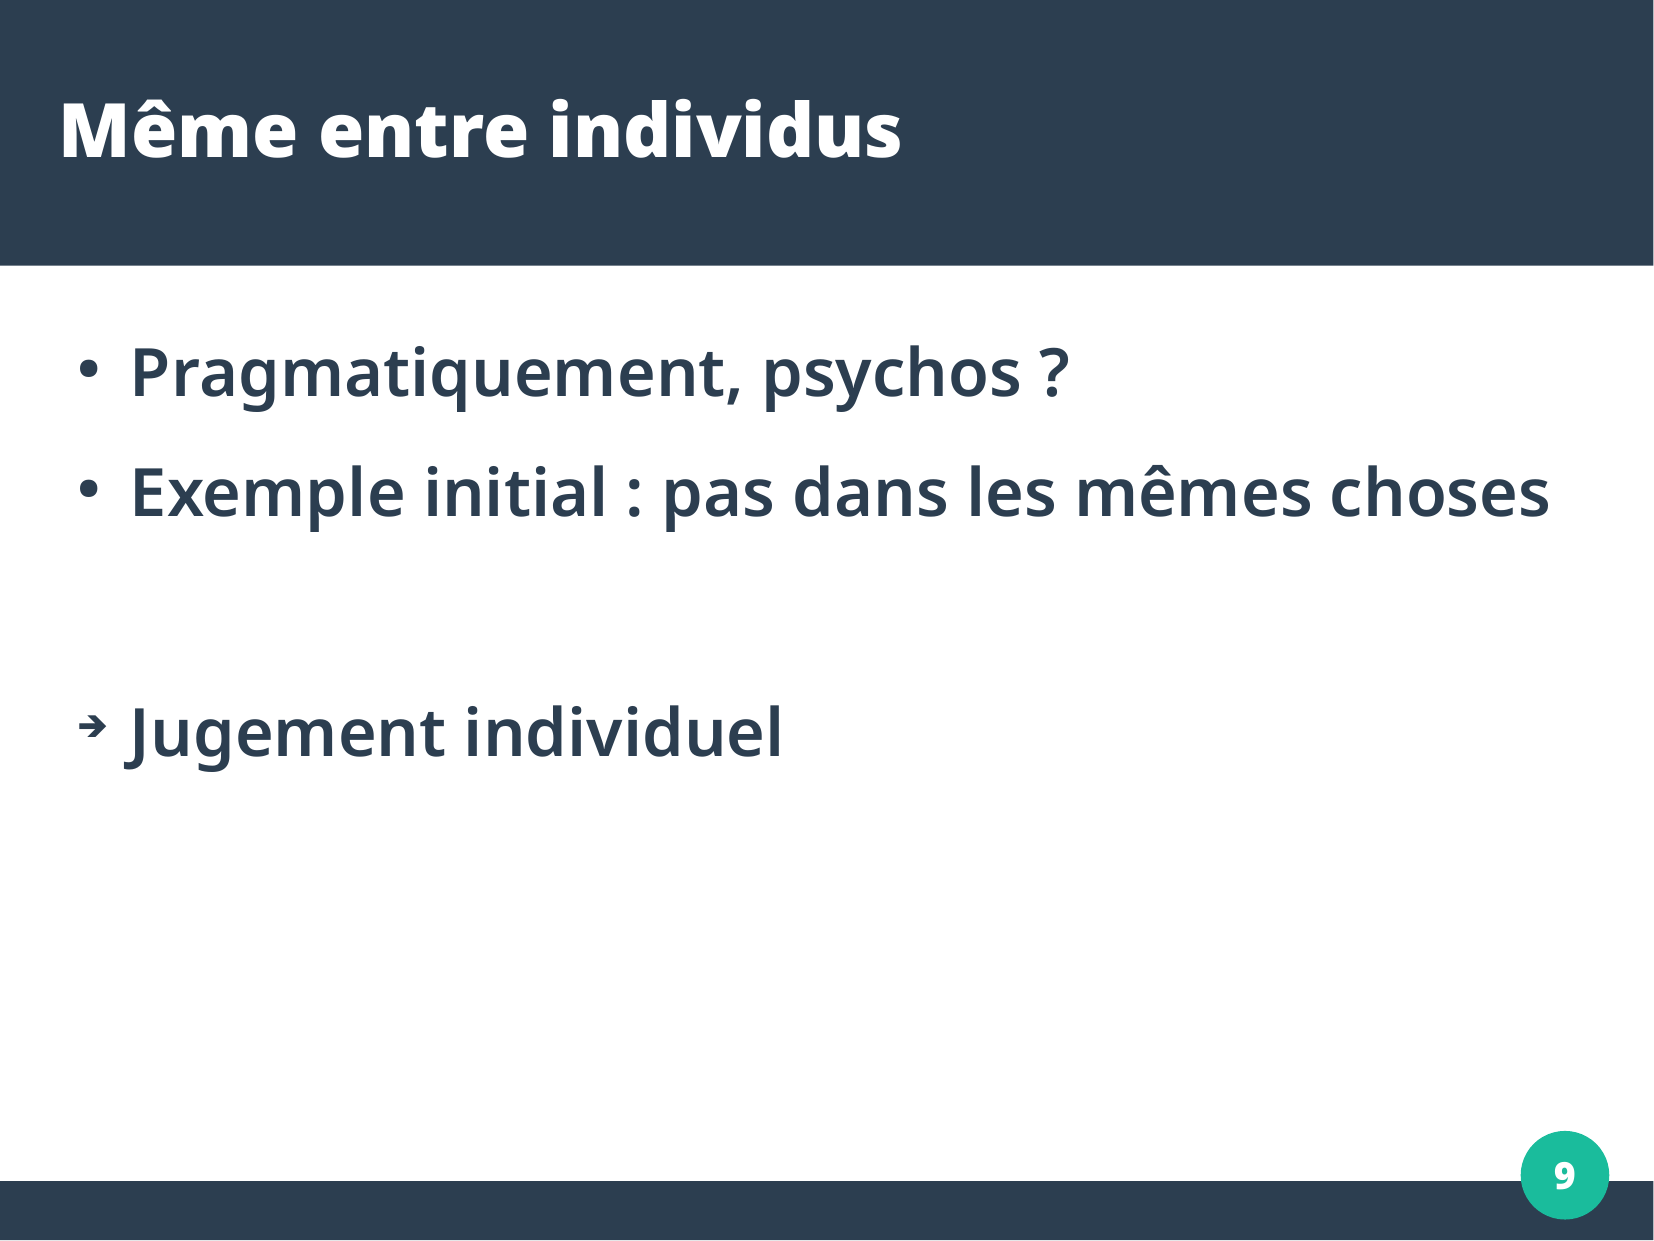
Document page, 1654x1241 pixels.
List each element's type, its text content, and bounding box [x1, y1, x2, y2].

list Pragmatiquement, psychos ? Exemple initial : pas dans les mêmes choses Jugement individuel [59, 324, 1595, 1152]
title Même entre individus [59, 49, 1595, 207]
